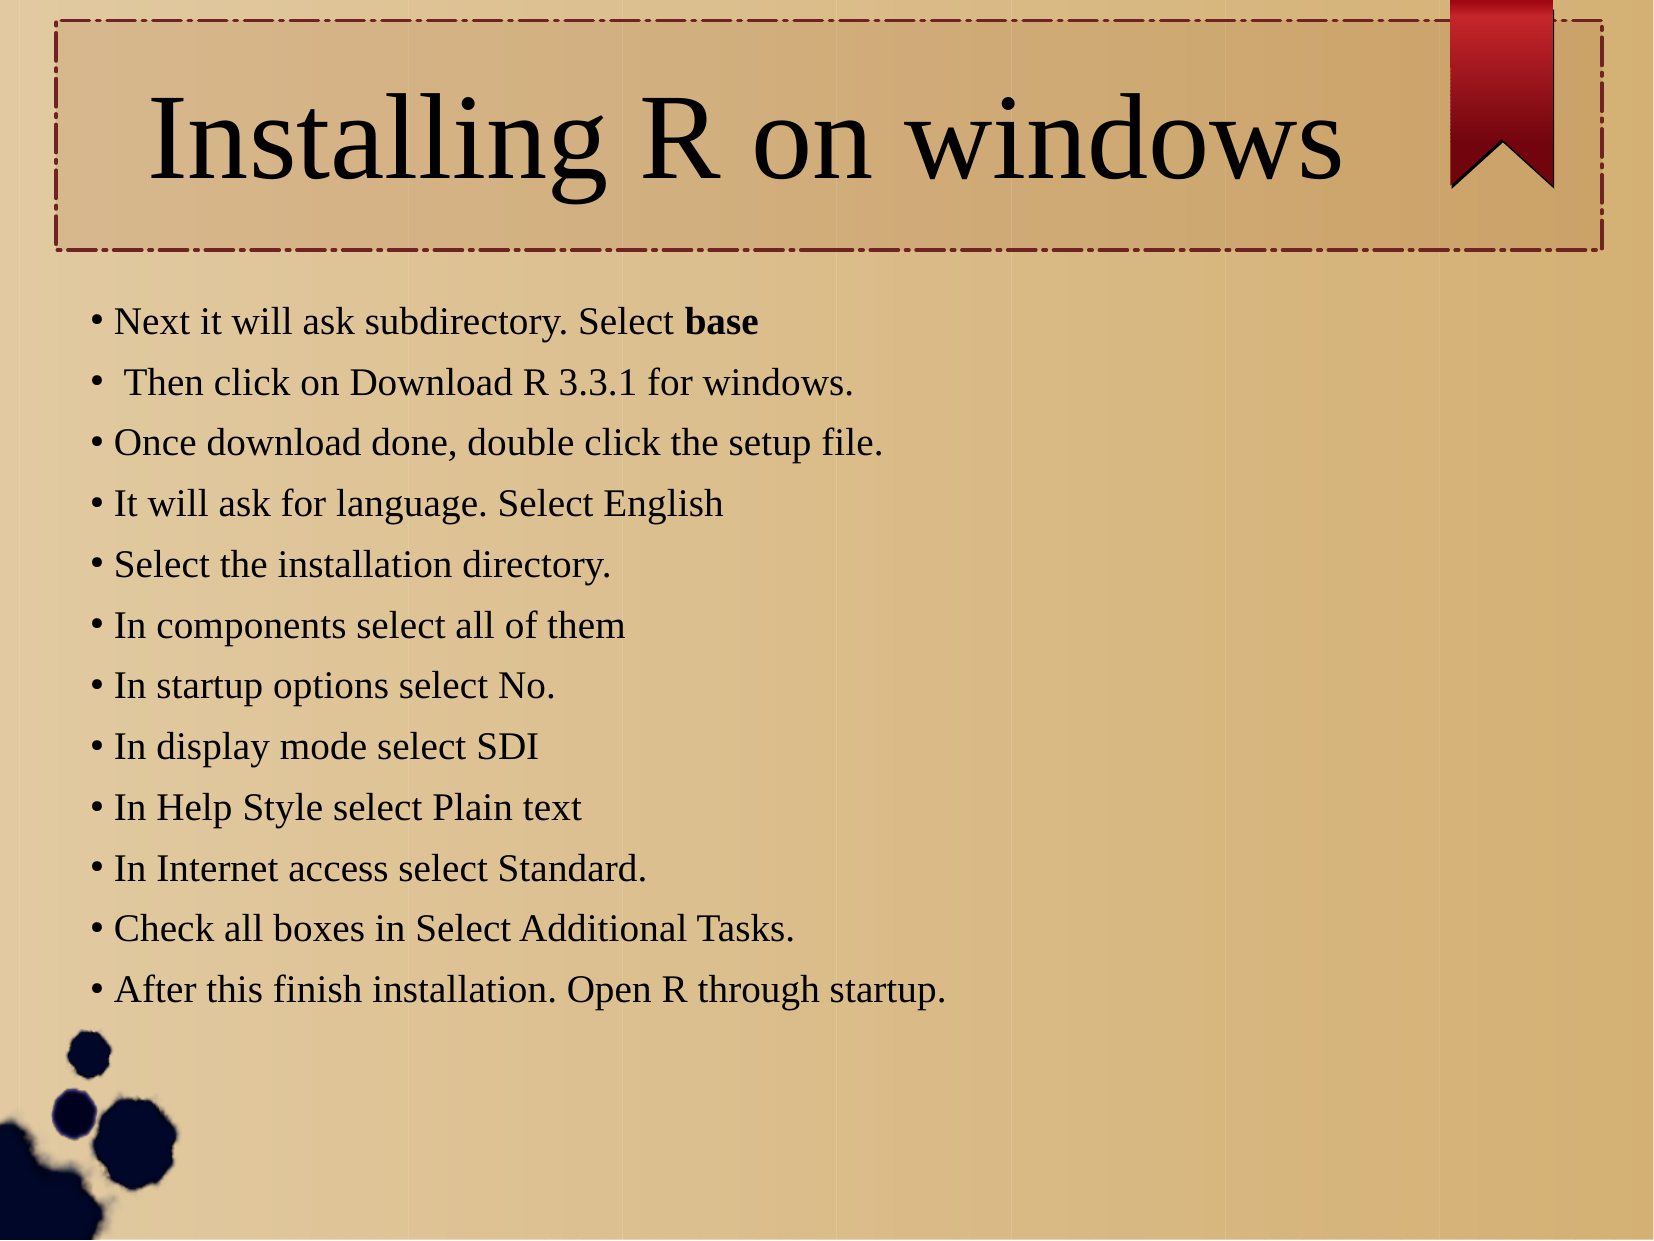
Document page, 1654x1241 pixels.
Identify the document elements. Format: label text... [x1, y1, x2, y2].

list Next it will ask subdirectory. Select base Then click on Download R 3.3.1 for windows. Once download done, double click the setup file. It will ask for language. Select English Select the installation directory. In components select all of them In startup options select No. In display mode select SDI In Help Style select Plain text In Internet access select Standard. Check all boxes in Select Additional Tasks. After this finish installation. Open R through startup. [82, 299, 1571, 1019]
title Installing R on windows [82, 47, 1412, 229]
